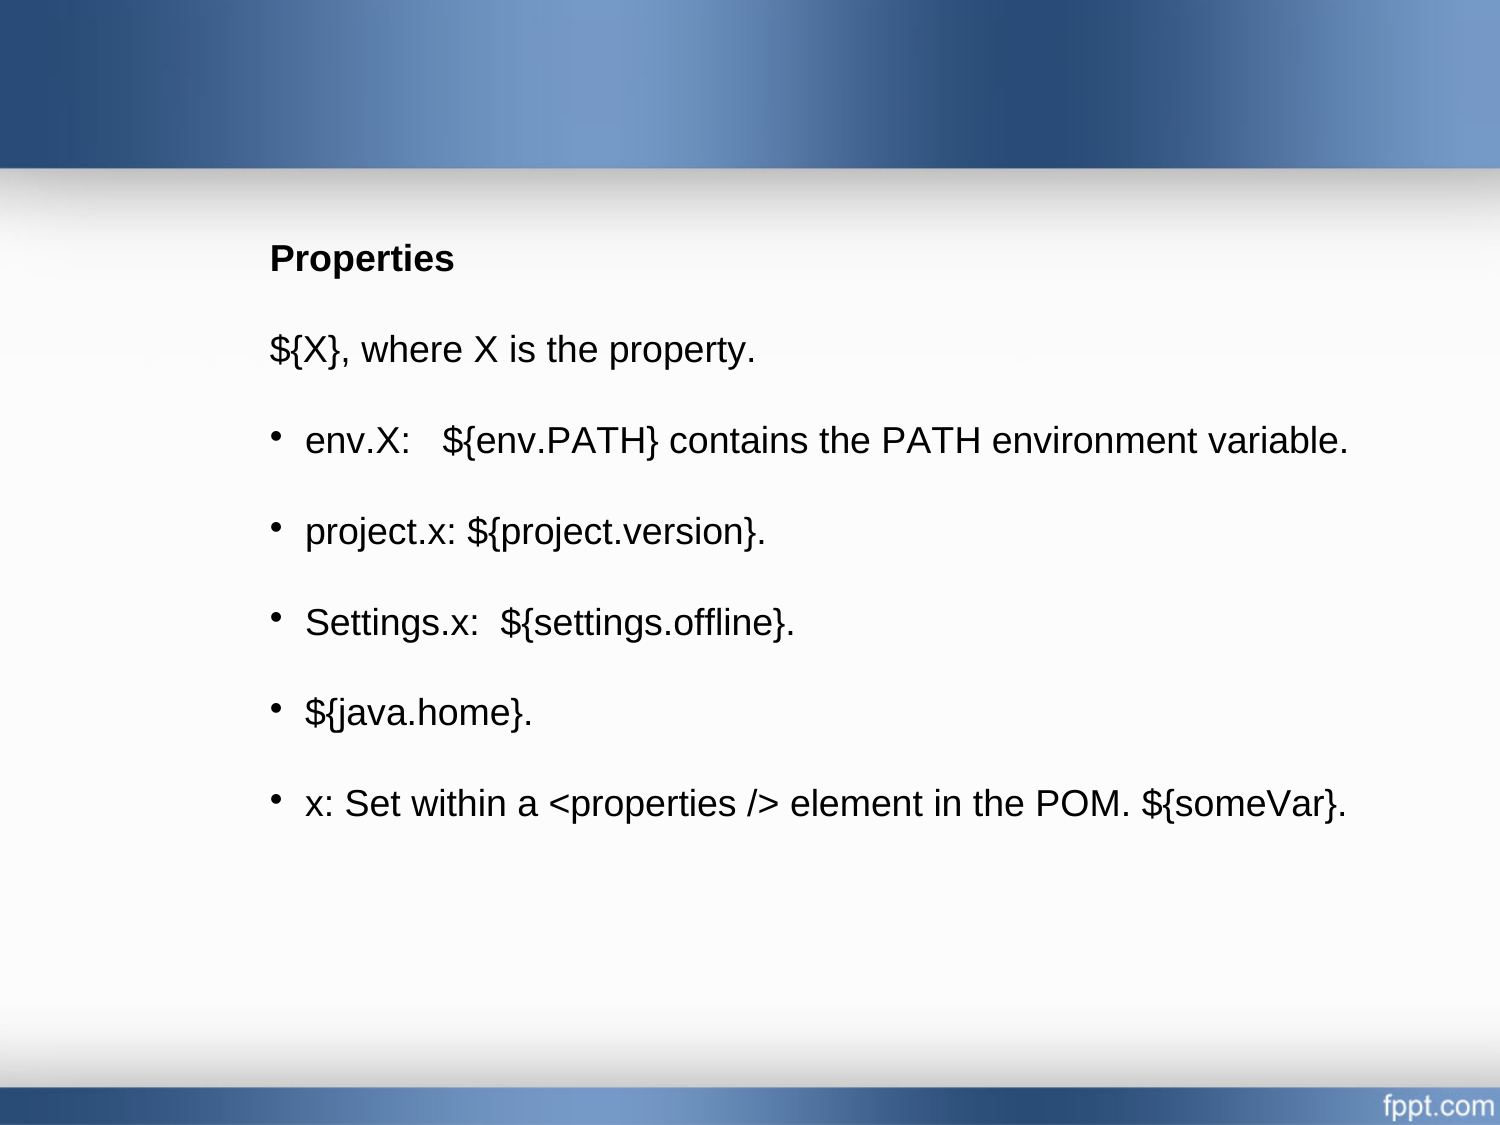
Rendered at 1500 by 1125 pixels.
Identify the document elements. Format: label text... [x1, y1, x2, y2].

text_box Properties ${X}, where X is the property. env.X: ${env.PATH} contains the PATH environment variable. project.x: ${project.version}. Settings.x: ${settings.offline}. ${java.home}. x: Set within a <properties /> element in the POM. ${someVar}. [254, 227, 1381, 830]
picture [0, 0, 1500, 1125]
